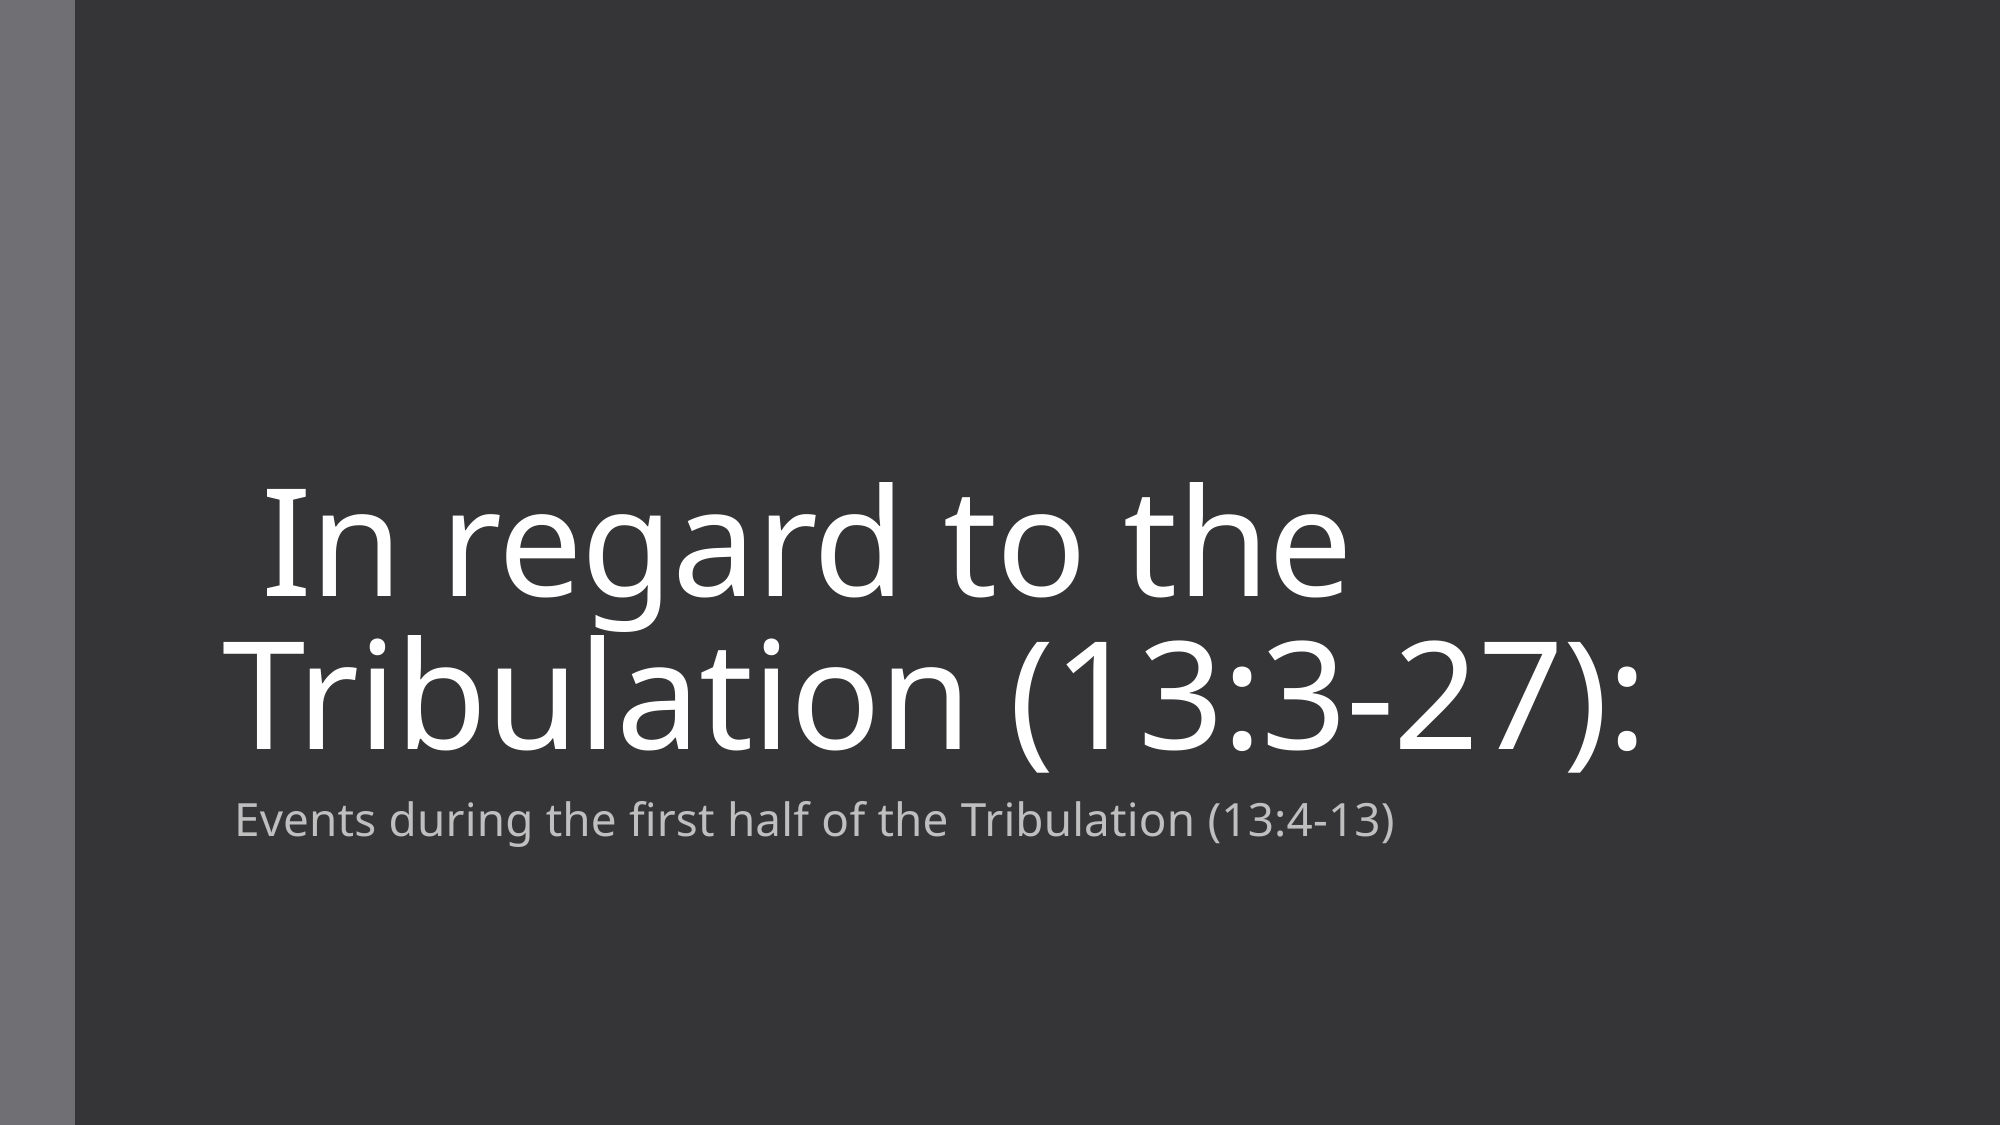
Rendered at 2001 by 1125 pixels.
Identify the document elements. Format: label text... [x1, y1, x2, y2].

subtitle Events during the first half of the Tribulation (13:4-13) [206, 787, 1752, 1066]
title In regard to the Tribulation (13:3-27): [206, 124, 1752, 787]
